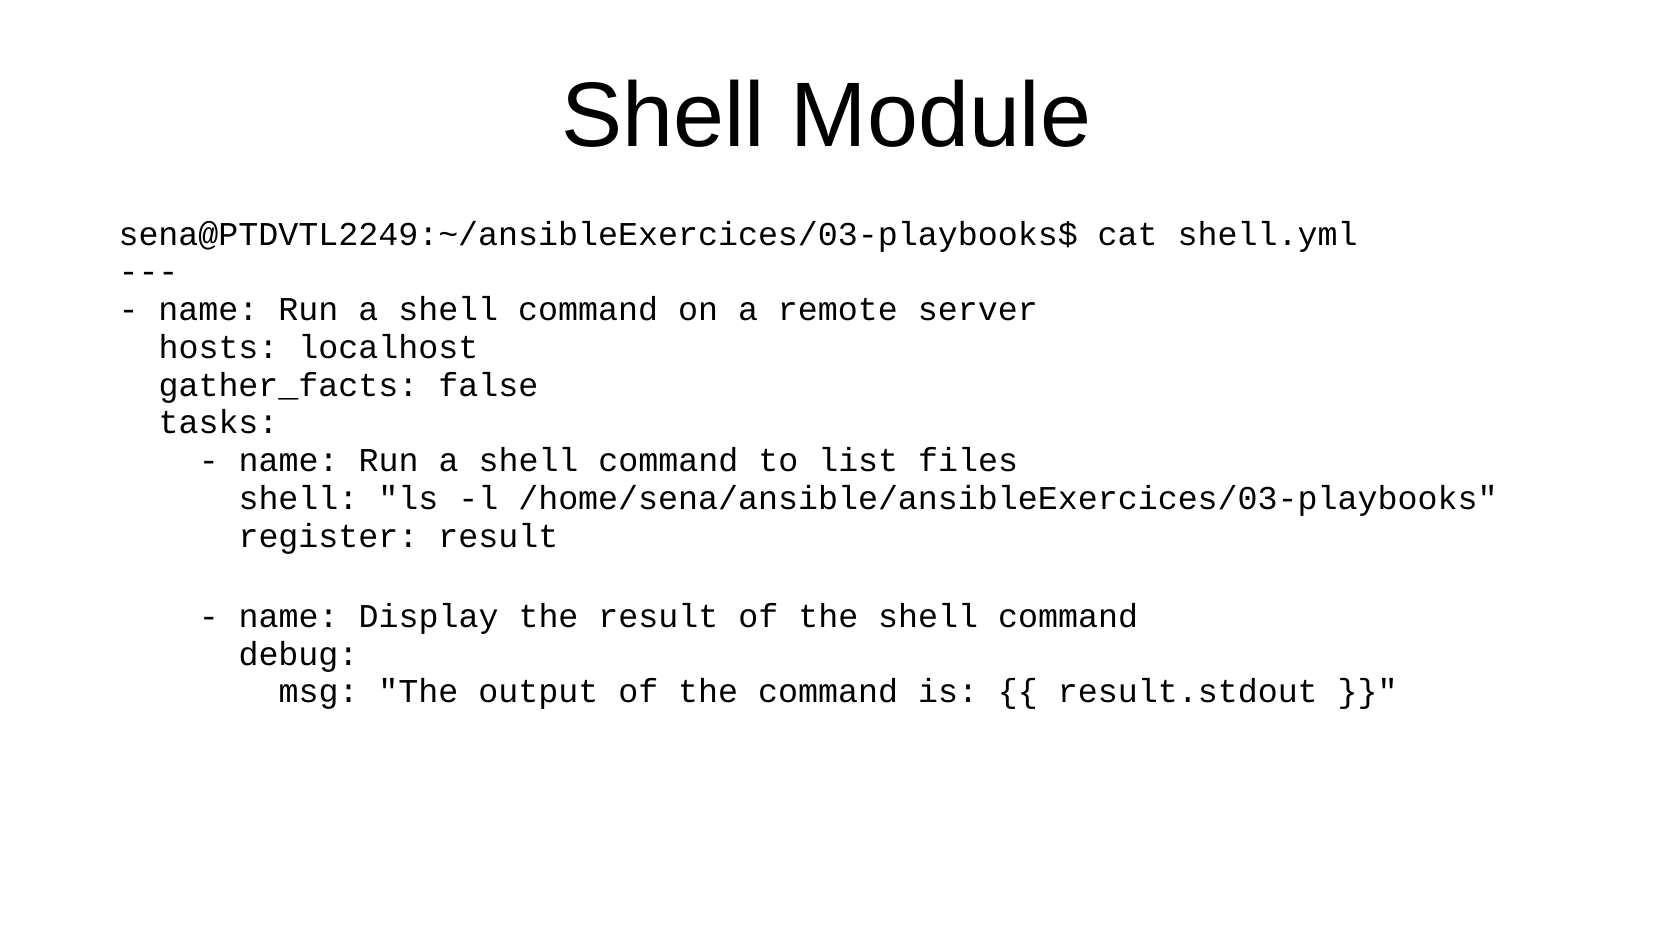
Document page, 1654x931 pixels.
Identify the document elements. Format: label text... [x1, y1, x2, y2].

text_box sena@PTDVTL2249:~/ansibleExercices/03-playbooks$ cat shell.yml --- - name: Run a shell command on a remote server hosts: localhost gather_facts: false tasks: - name: Run a shell command to list files shell: "ls -l /home/sena/ansible/ansibleExercices/03-playbooks" register: result - name: Display the result of the shell command debug: msg: "The output of the command is: {{ result.stdout }}" [103, 210, 1613, 931]
title Shell Module [82, 37, 1571, 193]
